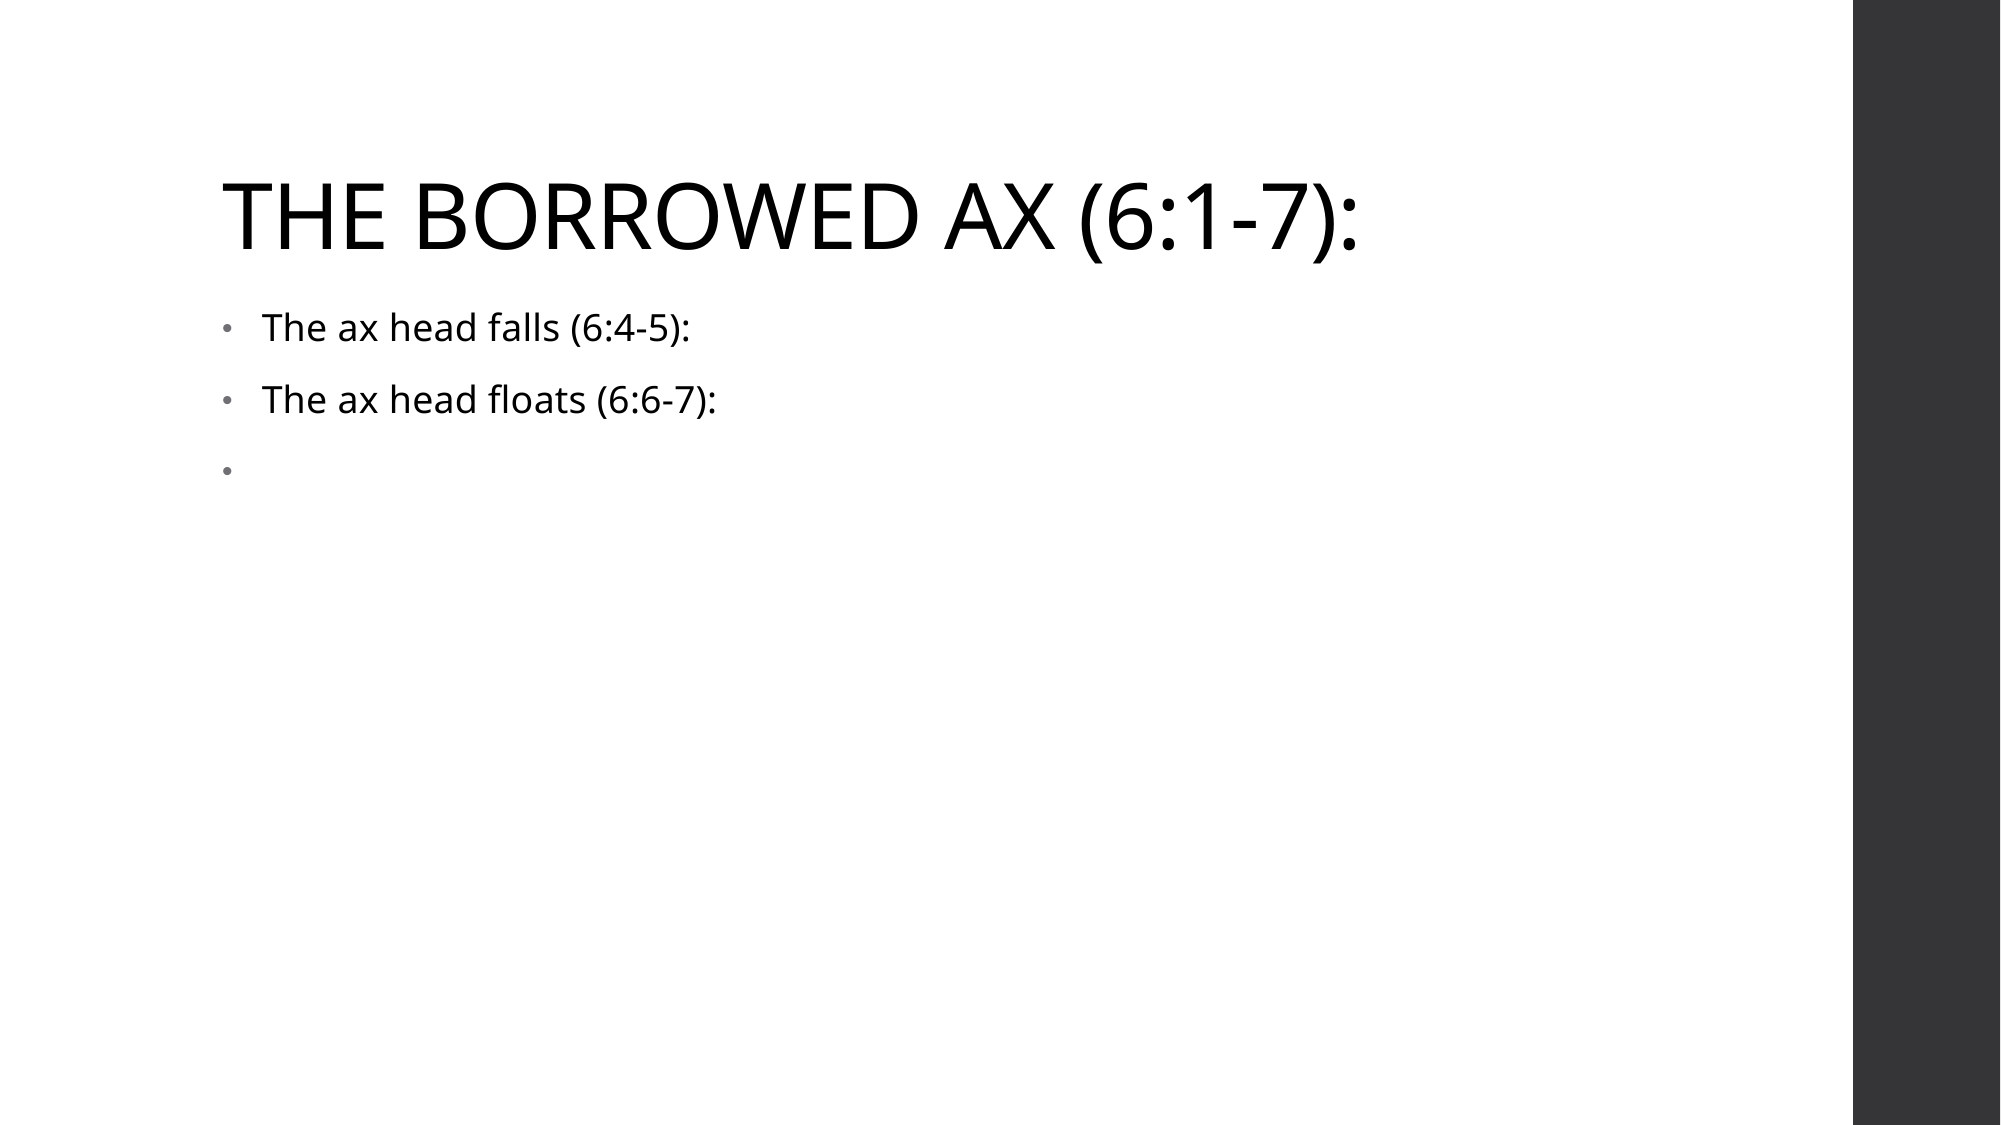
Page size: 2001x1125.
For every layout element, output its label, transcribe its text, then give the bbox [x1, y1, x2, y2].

list The ax head falls (6:4-5): The ax head floats (6:6-7): [206, 299, 1617, 1014]
title THE BORROWED AX (6:1-7): [206, 60, 1797, 278]
